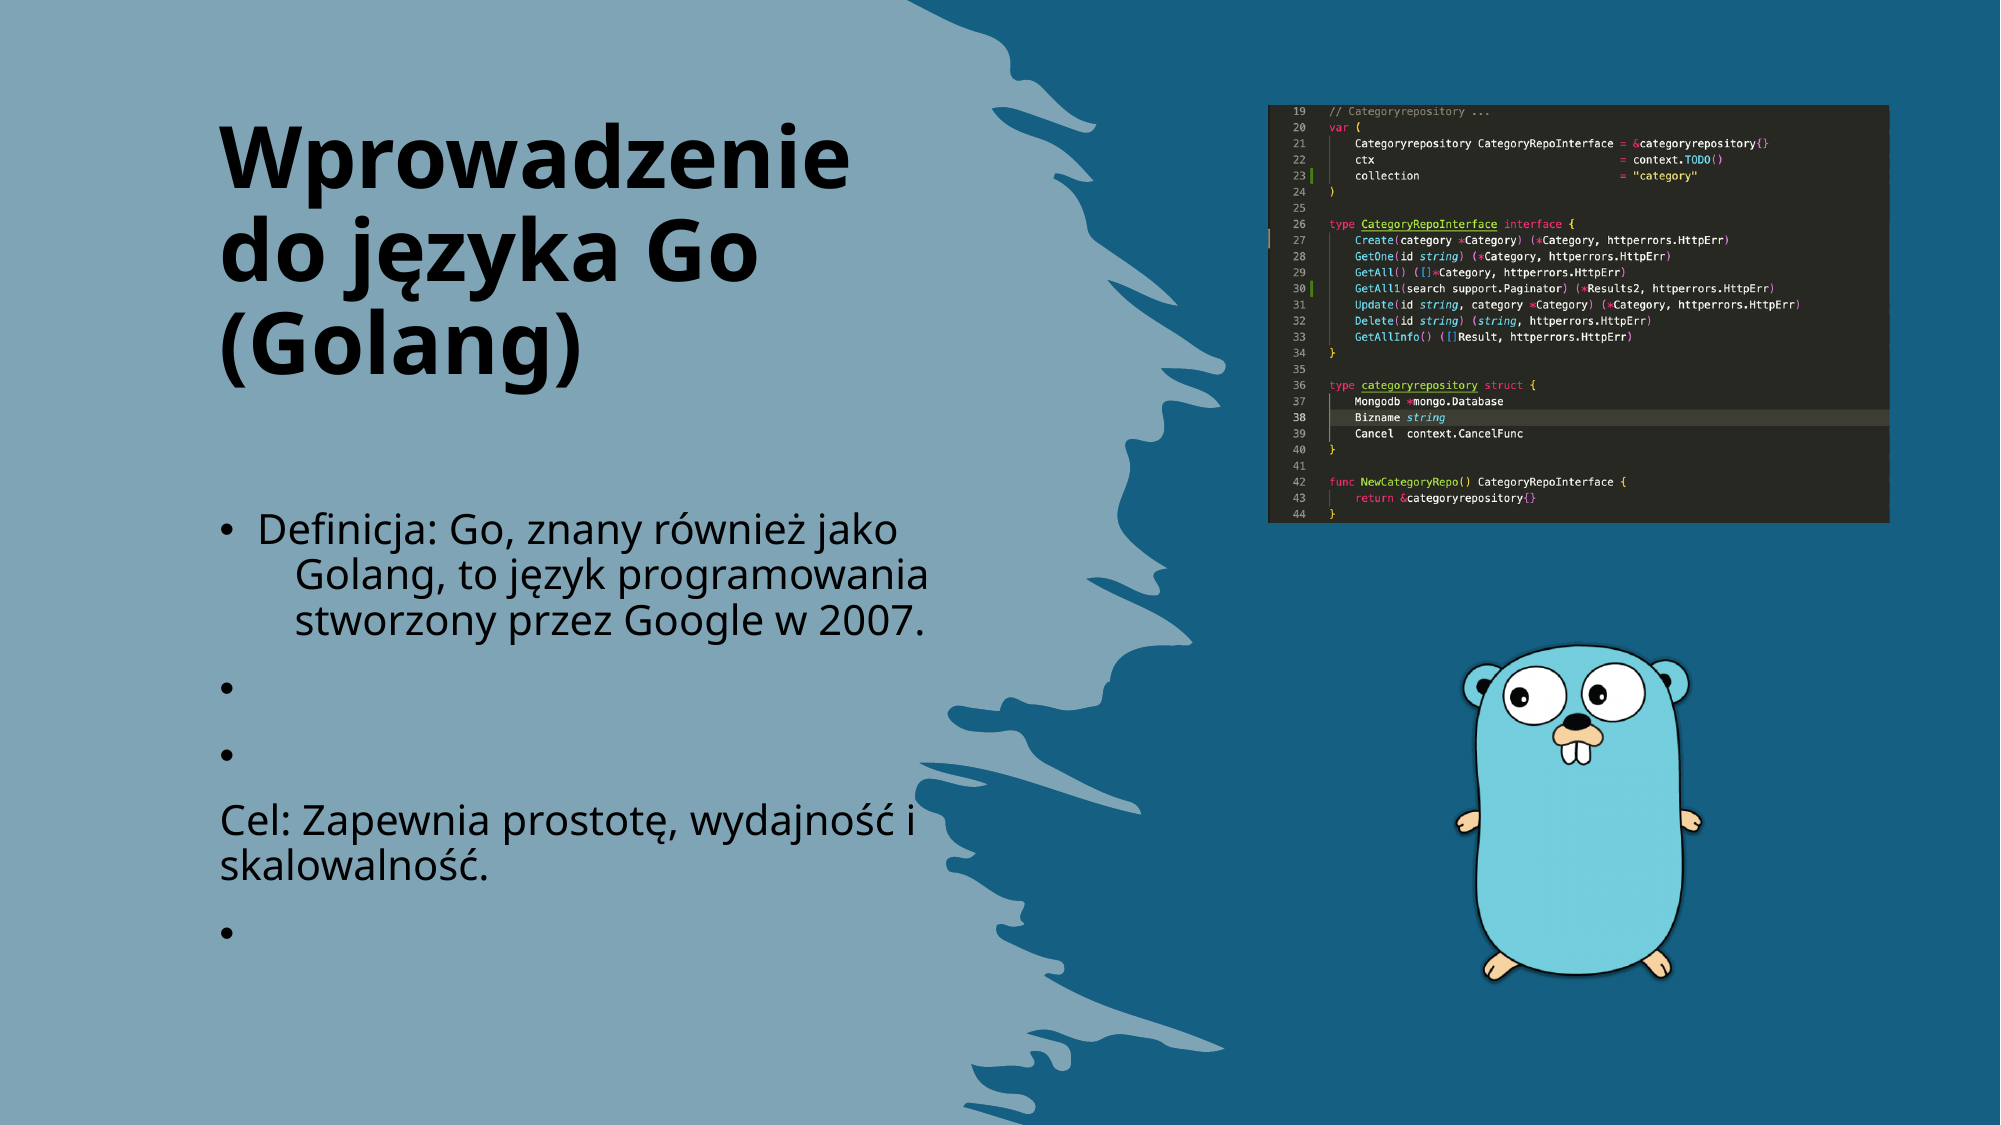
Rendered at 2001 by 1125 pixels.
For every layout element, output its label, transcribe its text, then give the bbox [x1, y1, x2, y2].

picture [1366, 600, 1791, 1025]
list Definicja: Go, znany również jako Golang, to język programowania stworzony przez Google w 2007. Cel: Zapewnia prostotę, wydajność i skalowalność. [204, 430, 988, 1014]
text_box [0, 0, 2000, 1125]
picture [1268, 105, 1890, 523]
title Wprowadzenie do języka Go (Golang) [204, 105, 988, 401]
